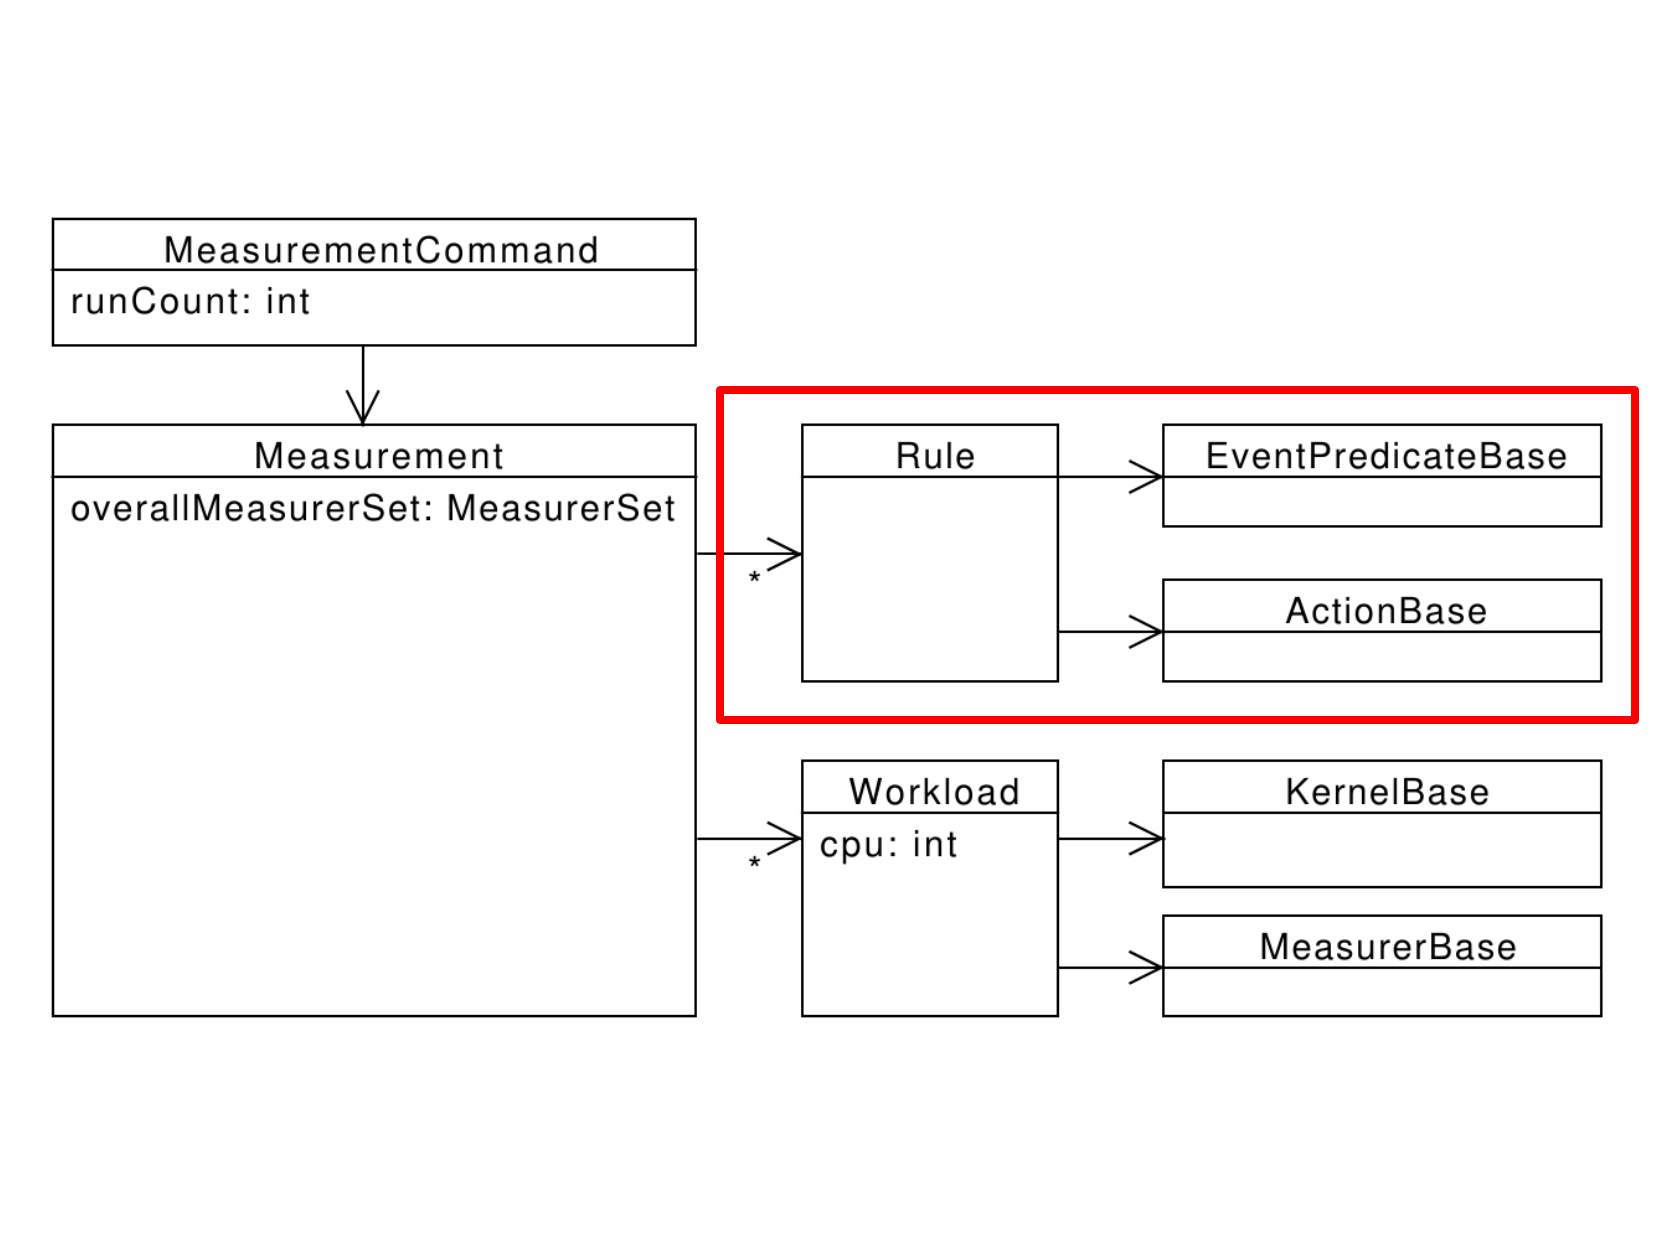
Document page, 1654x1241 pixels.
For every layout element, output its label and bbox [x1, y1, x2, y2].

picture [1, 167, 1654, 1073]
